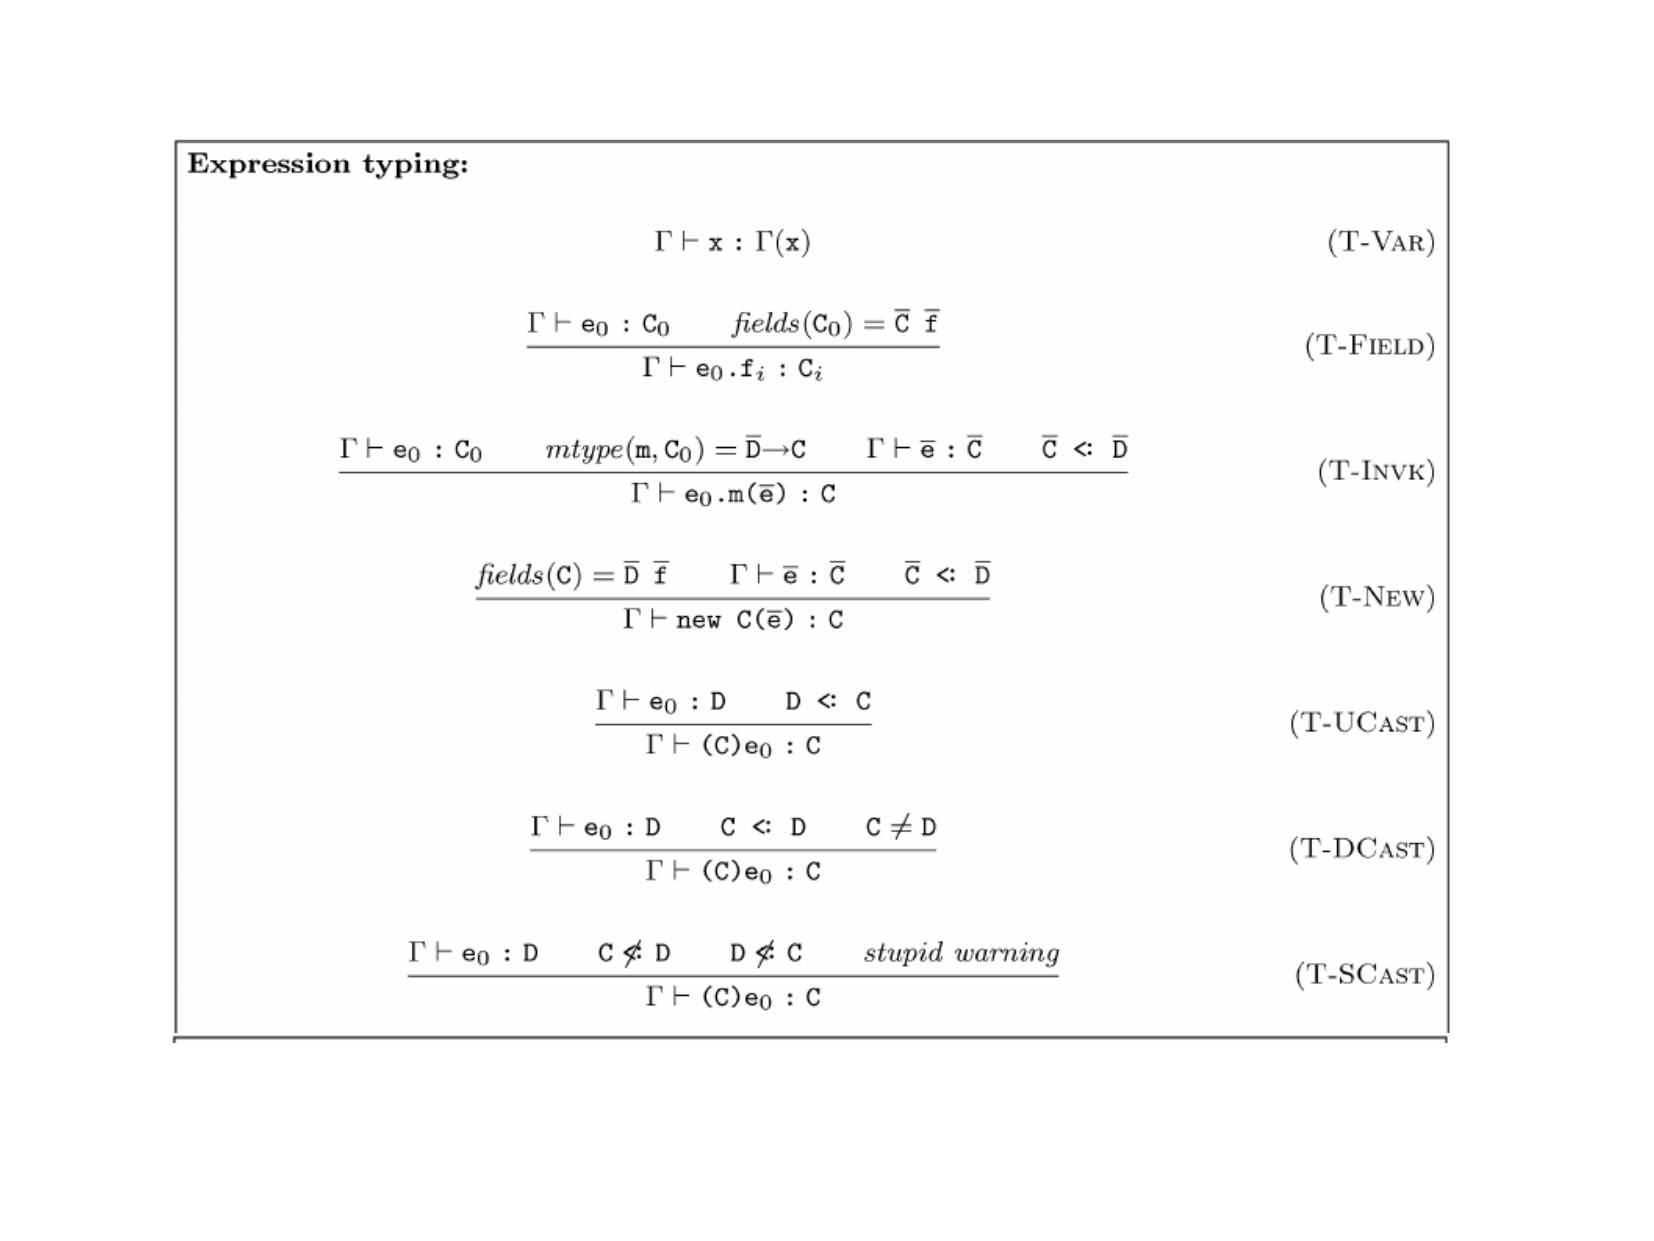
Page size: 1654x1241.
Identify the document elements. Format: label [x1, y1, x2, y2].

picture [170, 134, 1468, 1043]
